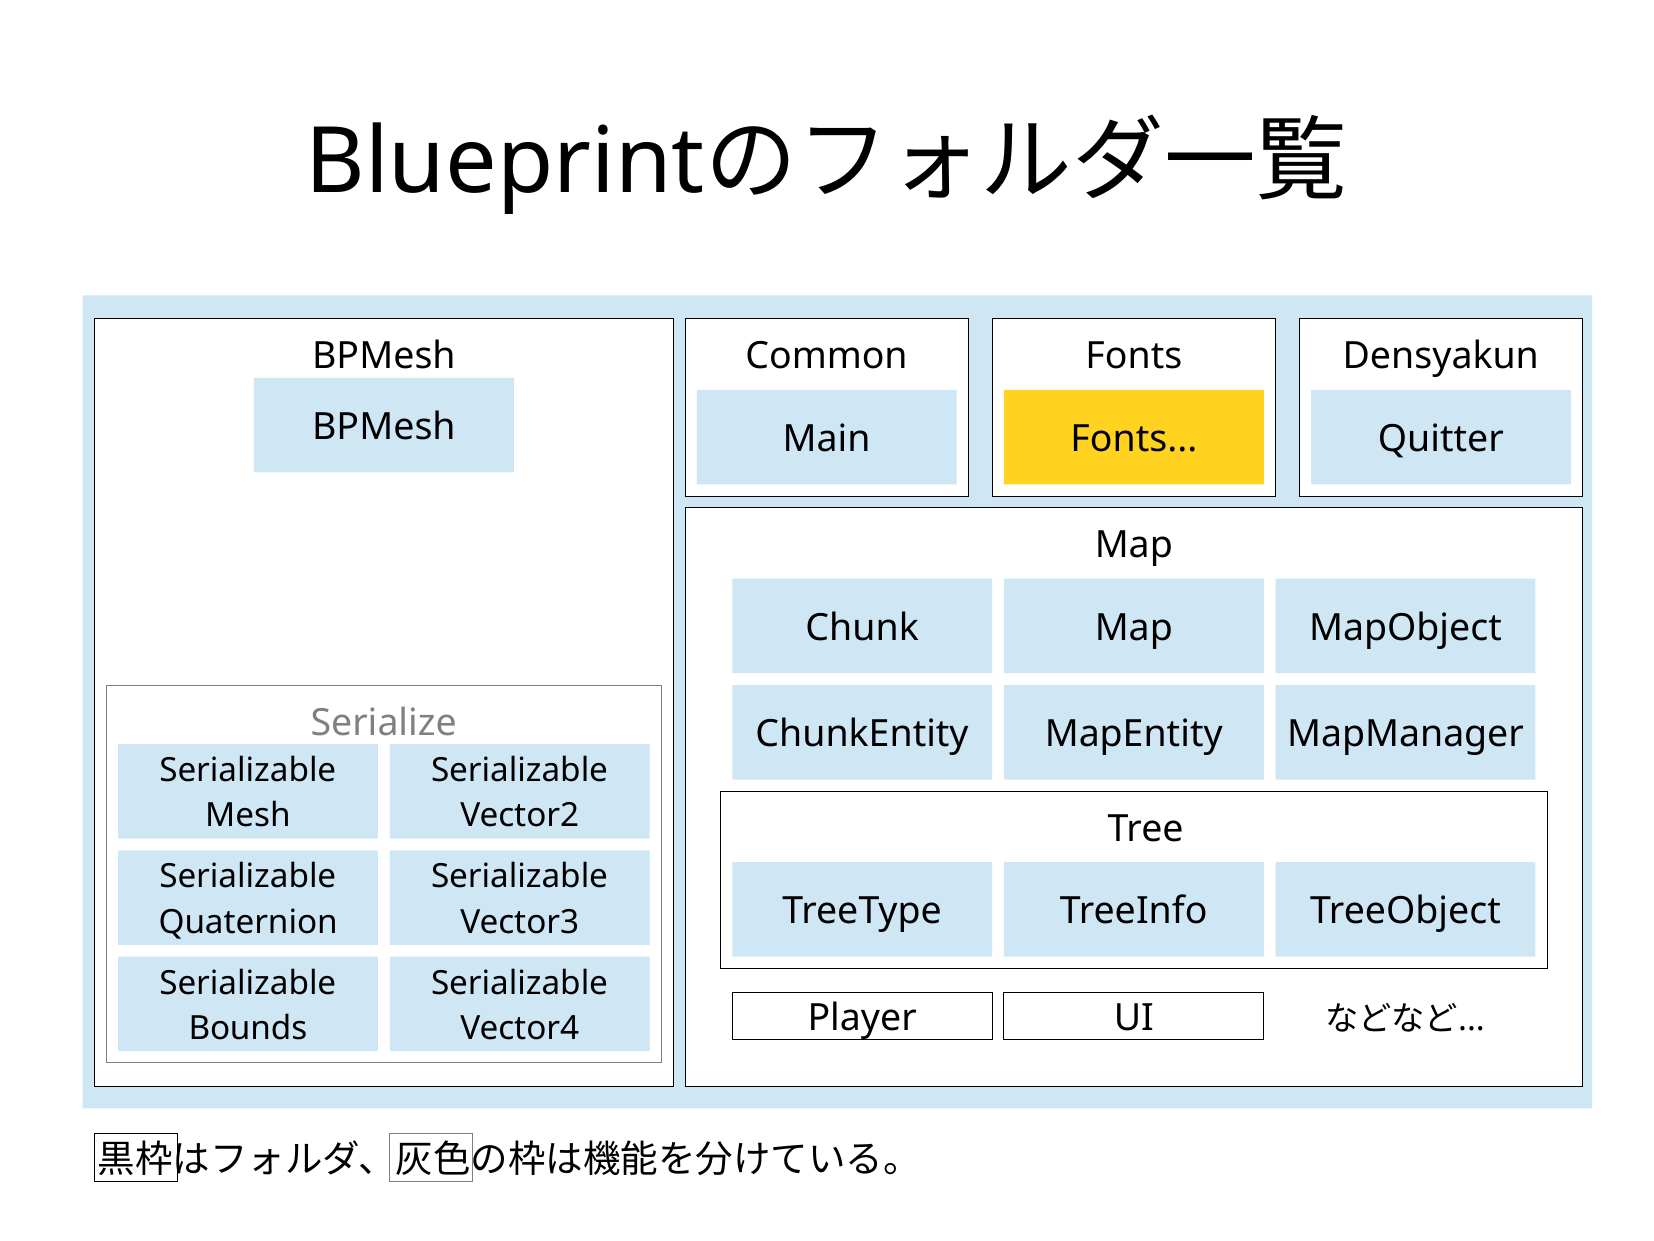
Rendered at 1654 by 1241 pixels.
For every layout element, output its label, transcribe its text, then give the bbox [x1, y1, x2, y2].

text_box UI [1003, 992, 1264, 1040]
text_box Fonts... [1003, 389, 1264, 485]
text_box TreeObject [1275, 862, 1536, 957]
text_box Serializable Quaternion [118, 850, 378, 945]
text_box などなど... [1275, 992, 1536, 1040]
text_box Serializable Mesh [118, 744, 378, 839]
text_box Serializable Vector2 [389, 744, 650, 839]
text_box Serializable Vector4 [389, 956, 650, 1052]
text_box TreeType [732, 862, 993, 957]
text_box Player [732, 992, 993, 1040]
text_box Main [696, 389, 957, 485]
text_box Serializable Vector3 [389, 850, 650, 945]
text_box Serializable Bounds [118, 956, 378, 1052]
text_box Map [1003, 519, 1264, 567]
text_box BPMesh [253, 330, 514, 378]
text_box Tree [1015, 803, 1276, 851]
text_box MapEntity [1003, 685, 1264, 780]
text_box ChunkEntity [732, 685, 993, 780]
title Blueprintのフォルダ一覧 [82, 49, 1571, 257]
text_box [82, 295, 1593, 1109]
text_box Map [1003, 578, 1264, 674]
text_box MapManager [1275, 685, 1536, 780]
text_box Chunk [732, 578, 993, 674]
text_box 黒枠はフォルダ、灰色の枠は機能を分けている。 [82, 1122, 1595, 1227]
text_box Densyakun [1311, 330, 1571, 378]
text_box BPMesh [253, 378, 514, 473]
text_box TreeInfo [1003, 862, 1264, 957]
text_box Serialize [253, 696, 514, 745]
text_box Quitter [1311, 389, 1571, 485]
text_box Fonts [1003, 330, 1264, 378]
text_box Common [696, 330, 957, 378]
text_box MapObject [1275, 578, 1536, 674]
